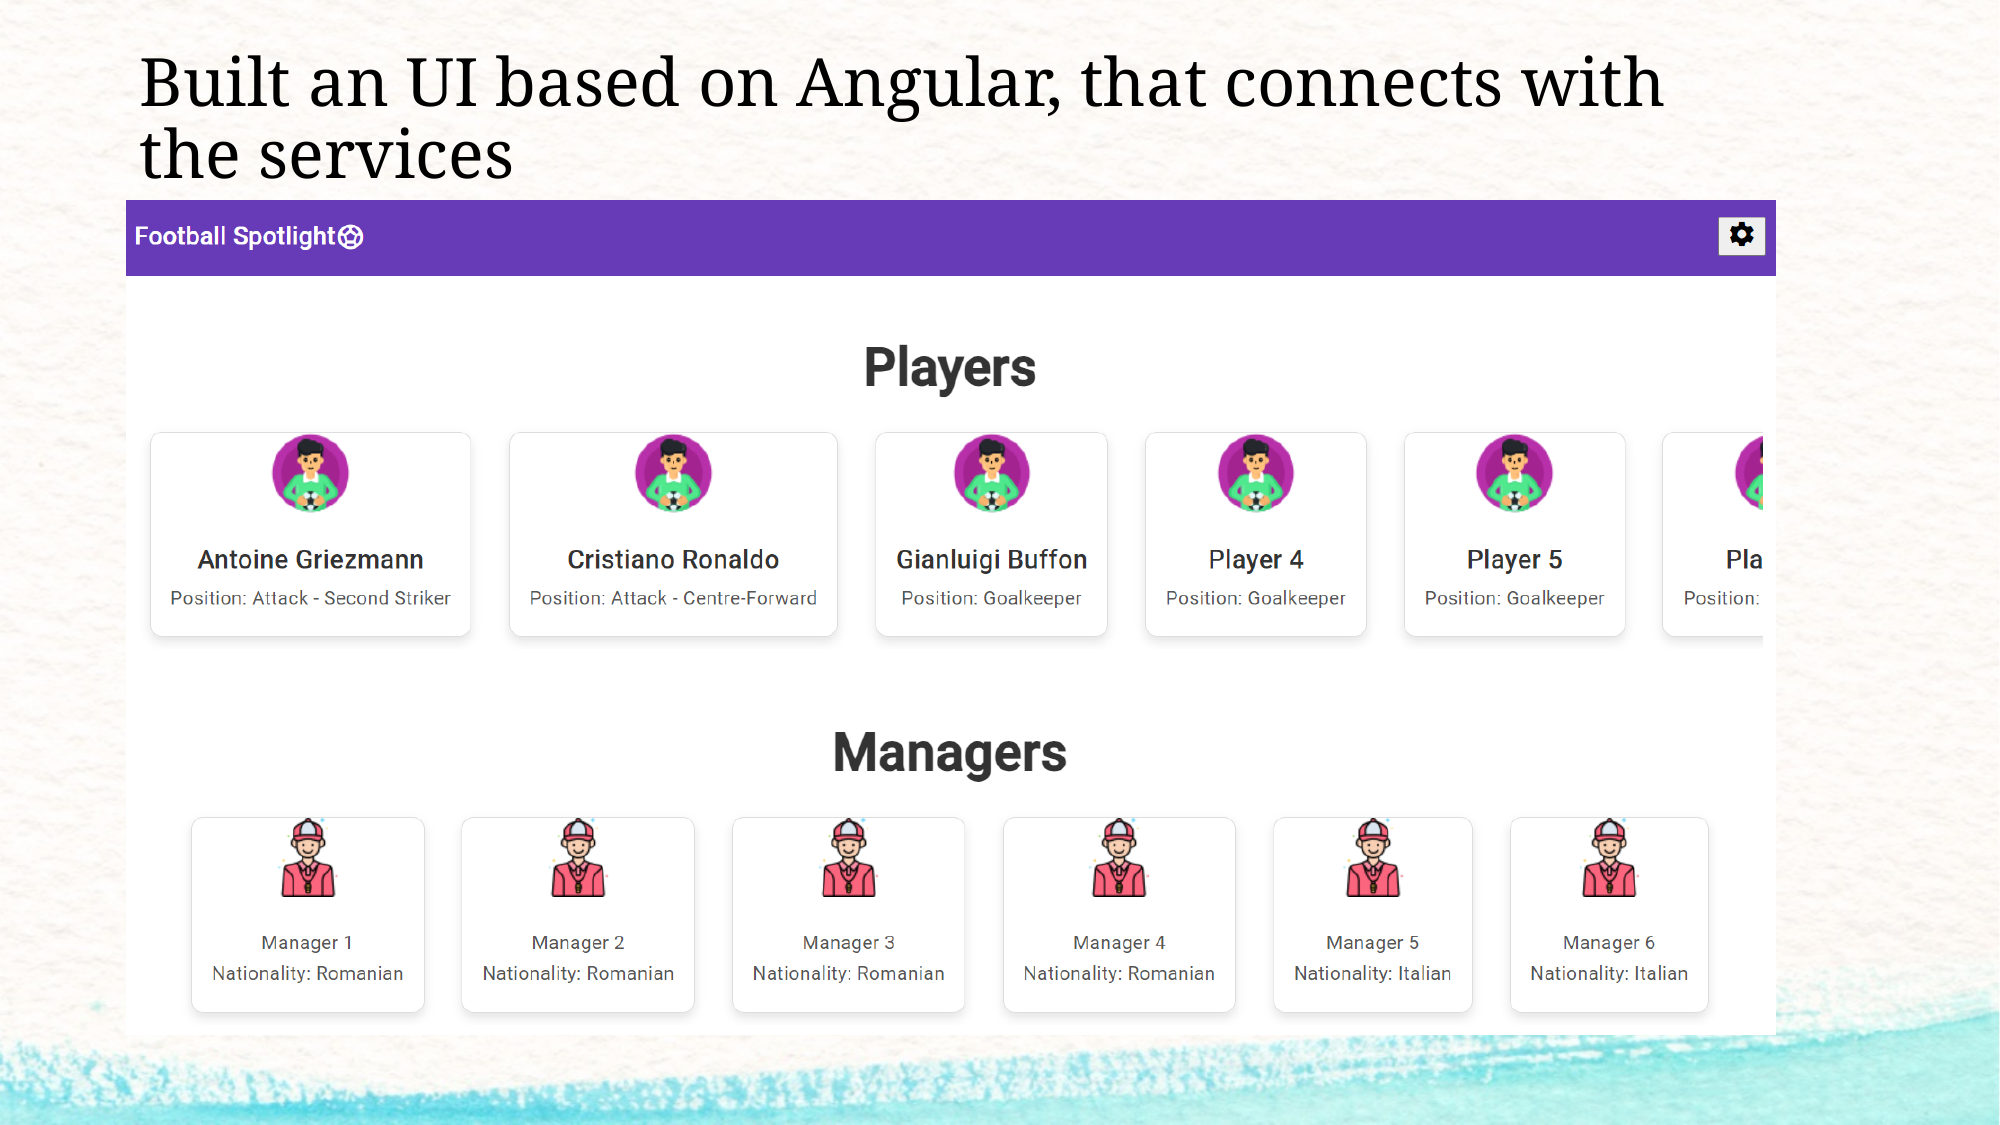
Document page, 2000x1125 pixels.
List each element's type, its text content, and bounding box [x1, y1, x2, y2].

picture [0, 0, 2000, 1125]
title Built an UI based on Angular, that connects with the services [124, 12, 1700, 201]
